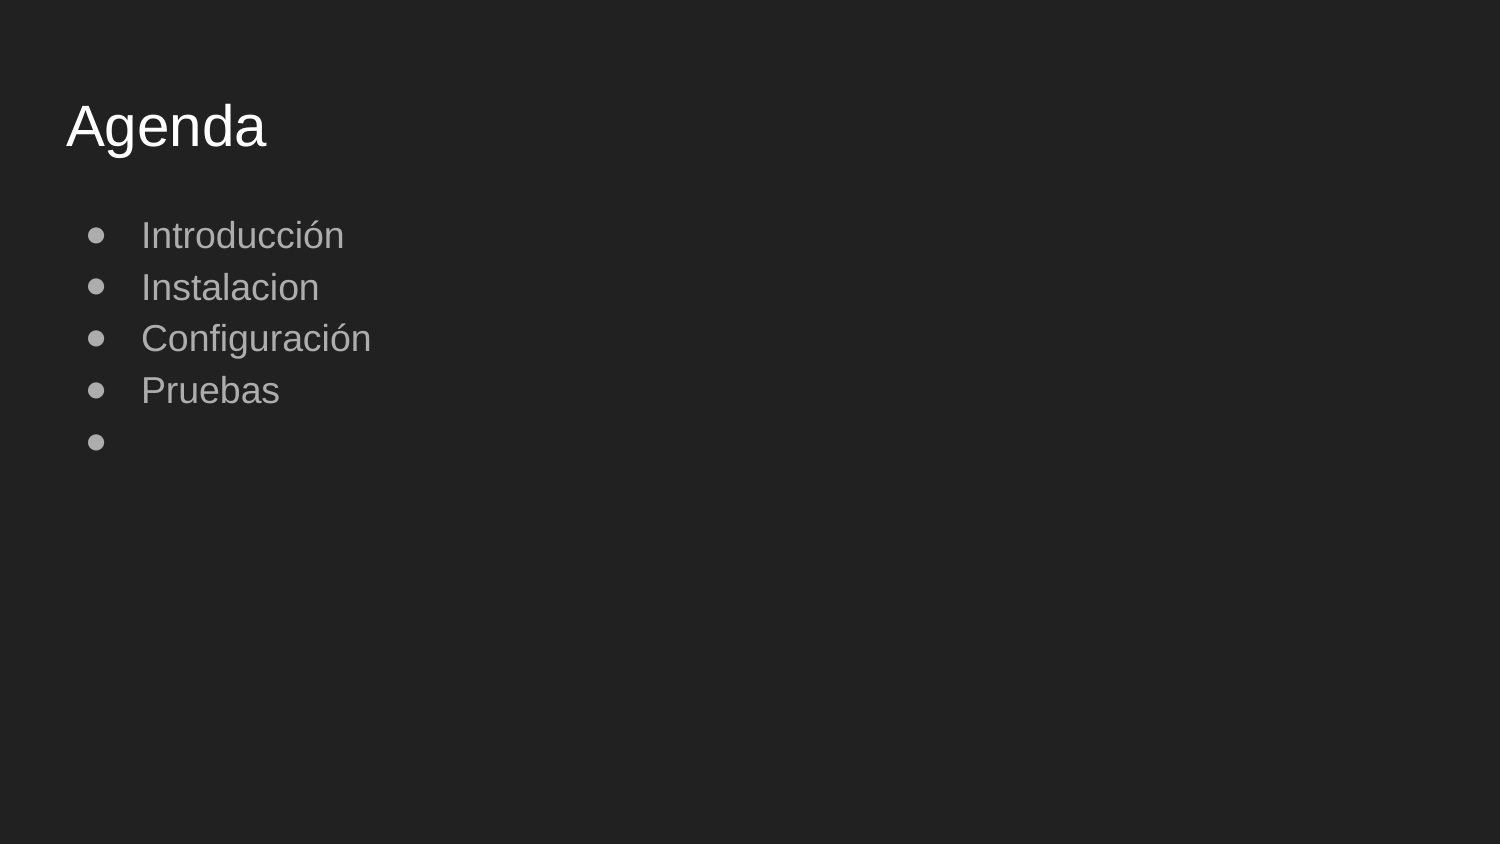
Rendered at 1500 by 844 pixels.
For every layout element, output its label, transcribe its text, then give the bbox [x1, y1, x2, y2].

title Agenda [51, 72, 1449, 167]
list Introducción Instalacion Configuración Pruebas [51, 189, 1449, 750]
